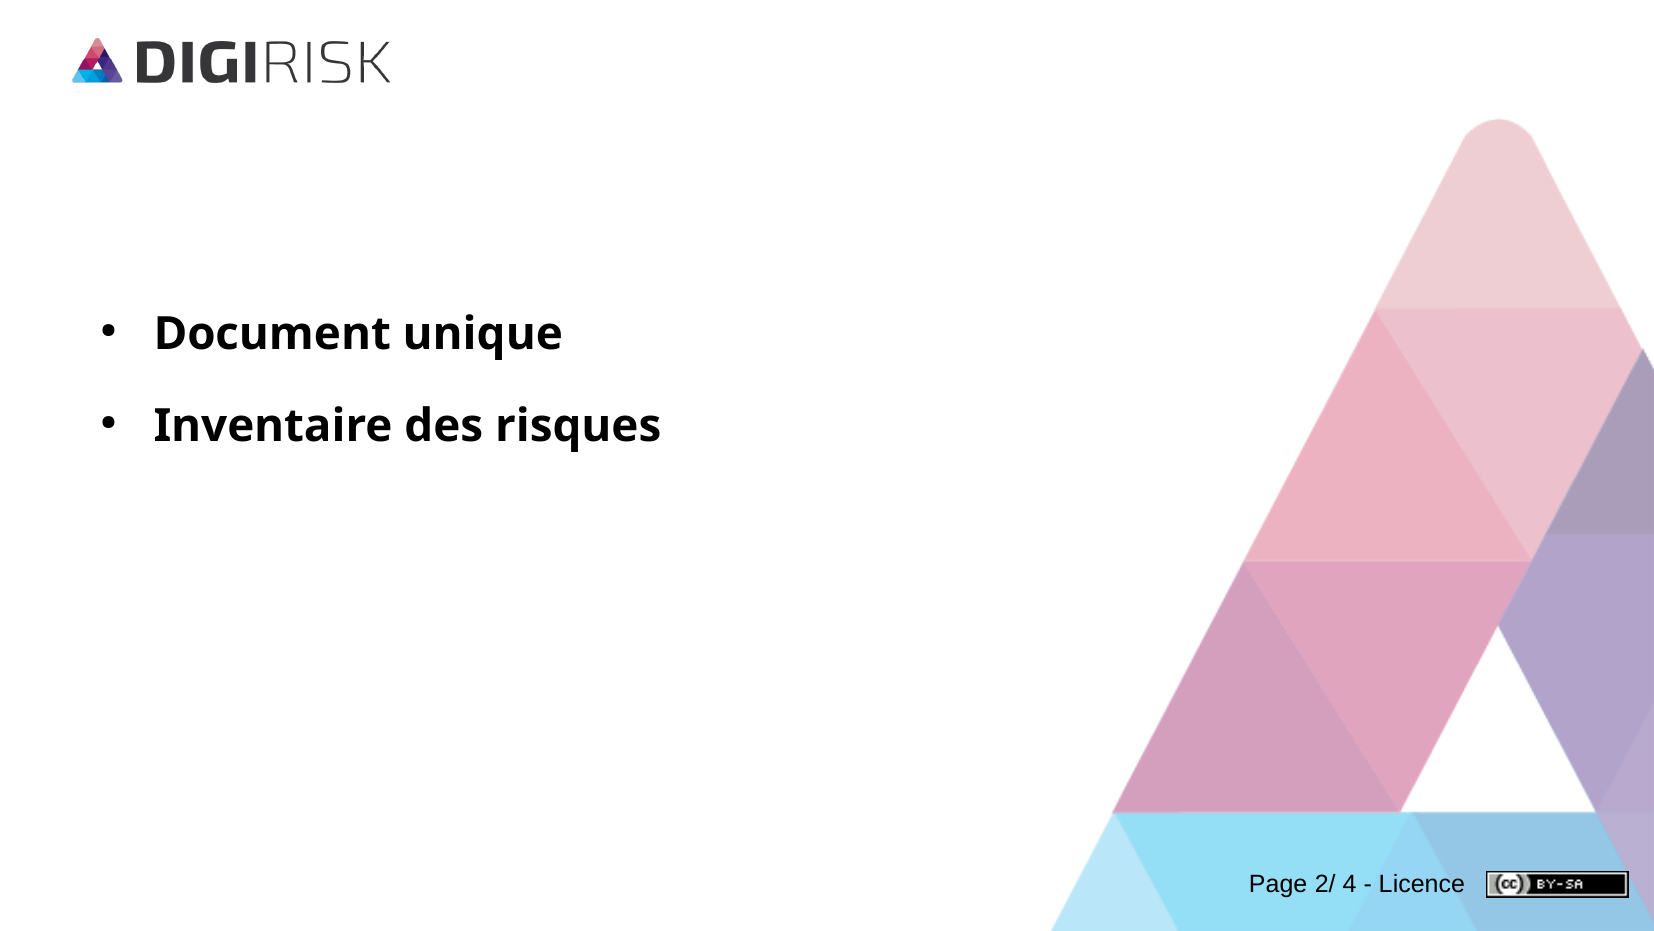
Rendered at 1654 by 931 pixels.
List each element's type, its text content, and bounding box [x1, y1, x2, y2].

picture [70, 35, 390, 83]
list Document unique Inventaire des risques [82, 300, 1571, 840]
picture [1486, 871, 1629, 898]
